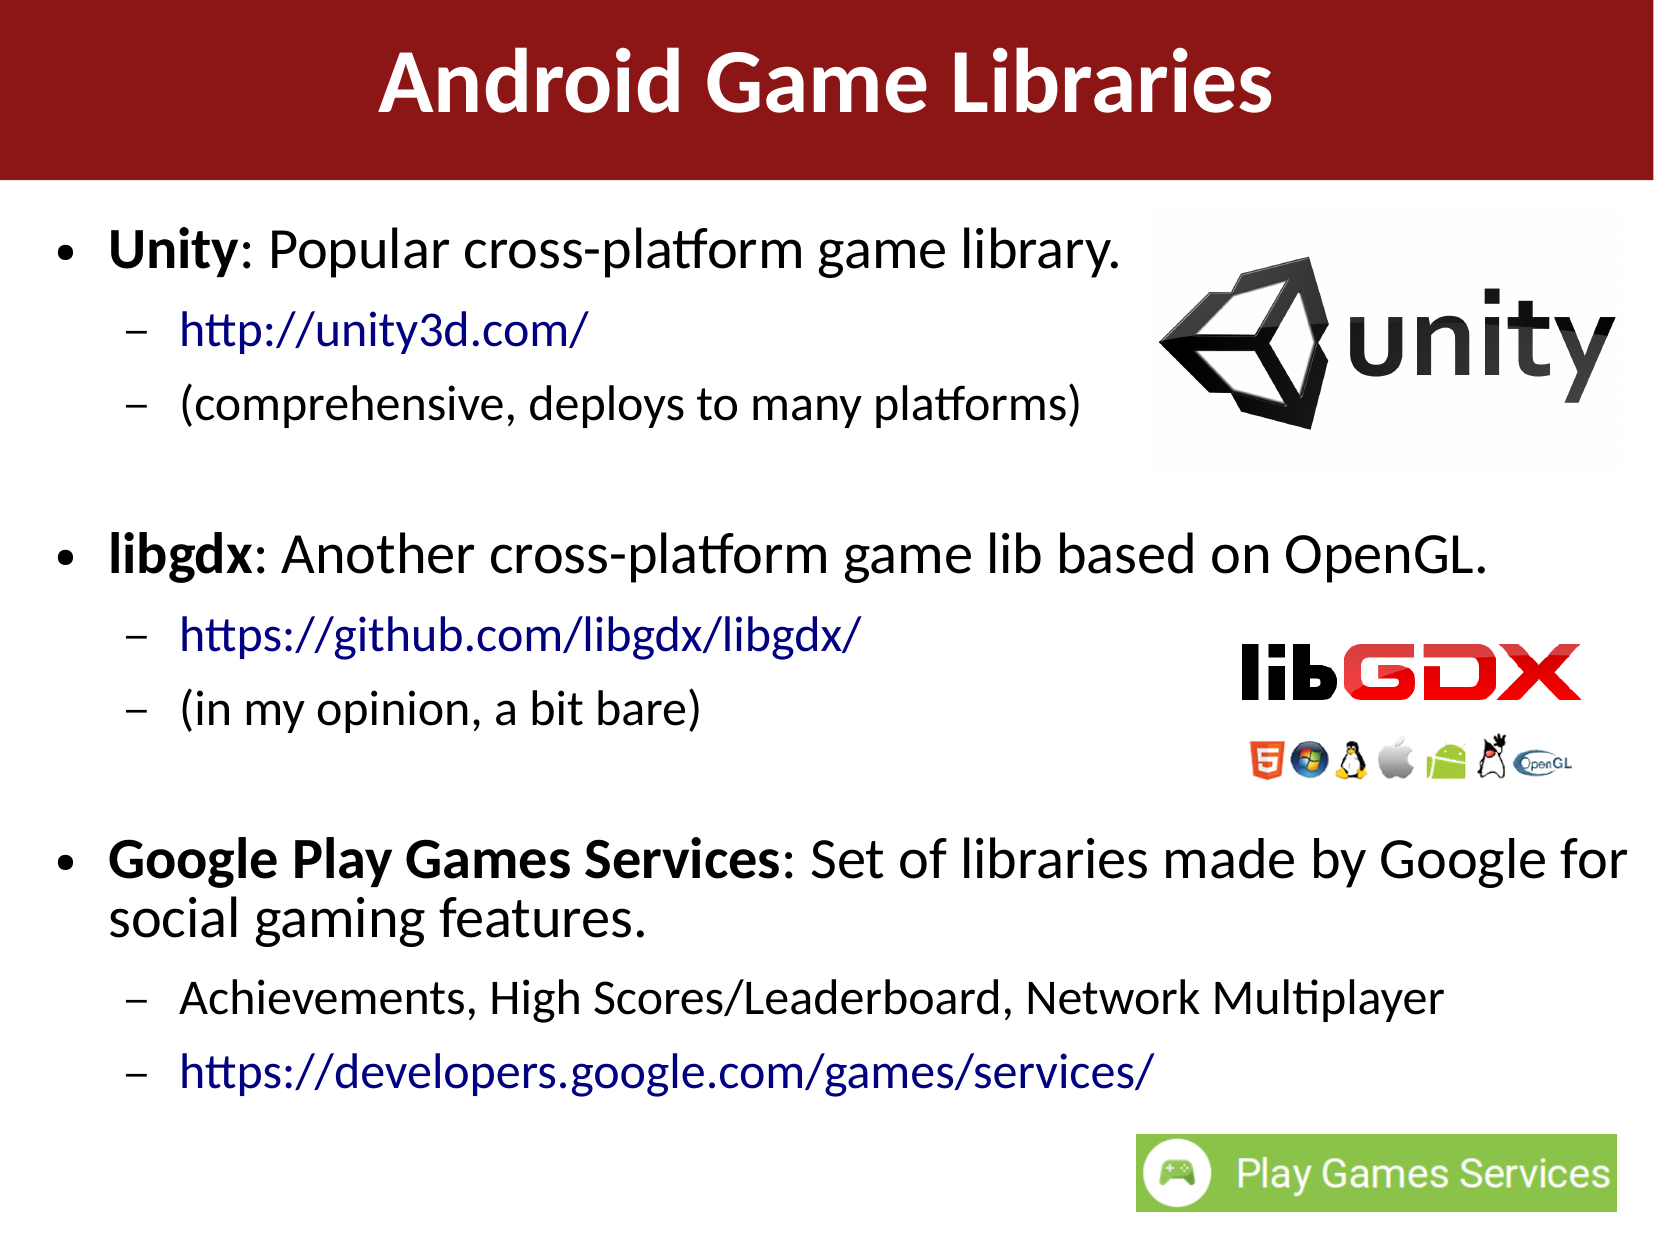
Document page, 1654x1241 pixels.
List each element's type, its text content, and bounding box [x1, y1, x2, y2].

picture [1165, 604, 1632, 838]
title Android Game Libraries [0, 0, 1654, 181]
picture [1136, 1134, 1617, 1212]
picture [1150, 209, 1621, 475]
list Unity: Popular cross-platform game library. http://unity3d.com/ (comprehensive, deploys to many platforms) libgdx: Another cross-platform game lib based on OpenGL. https://github.com/libgdx/libgdx/ (in my opinion, a bit bare) Google Play Games Services: Set of libraries made by Google for social gaming features. Achievements, High Scores/Leaderboard, Network Multiplayer https://developers.google.com/games/services/ [37, 225, 1636, 1186]
